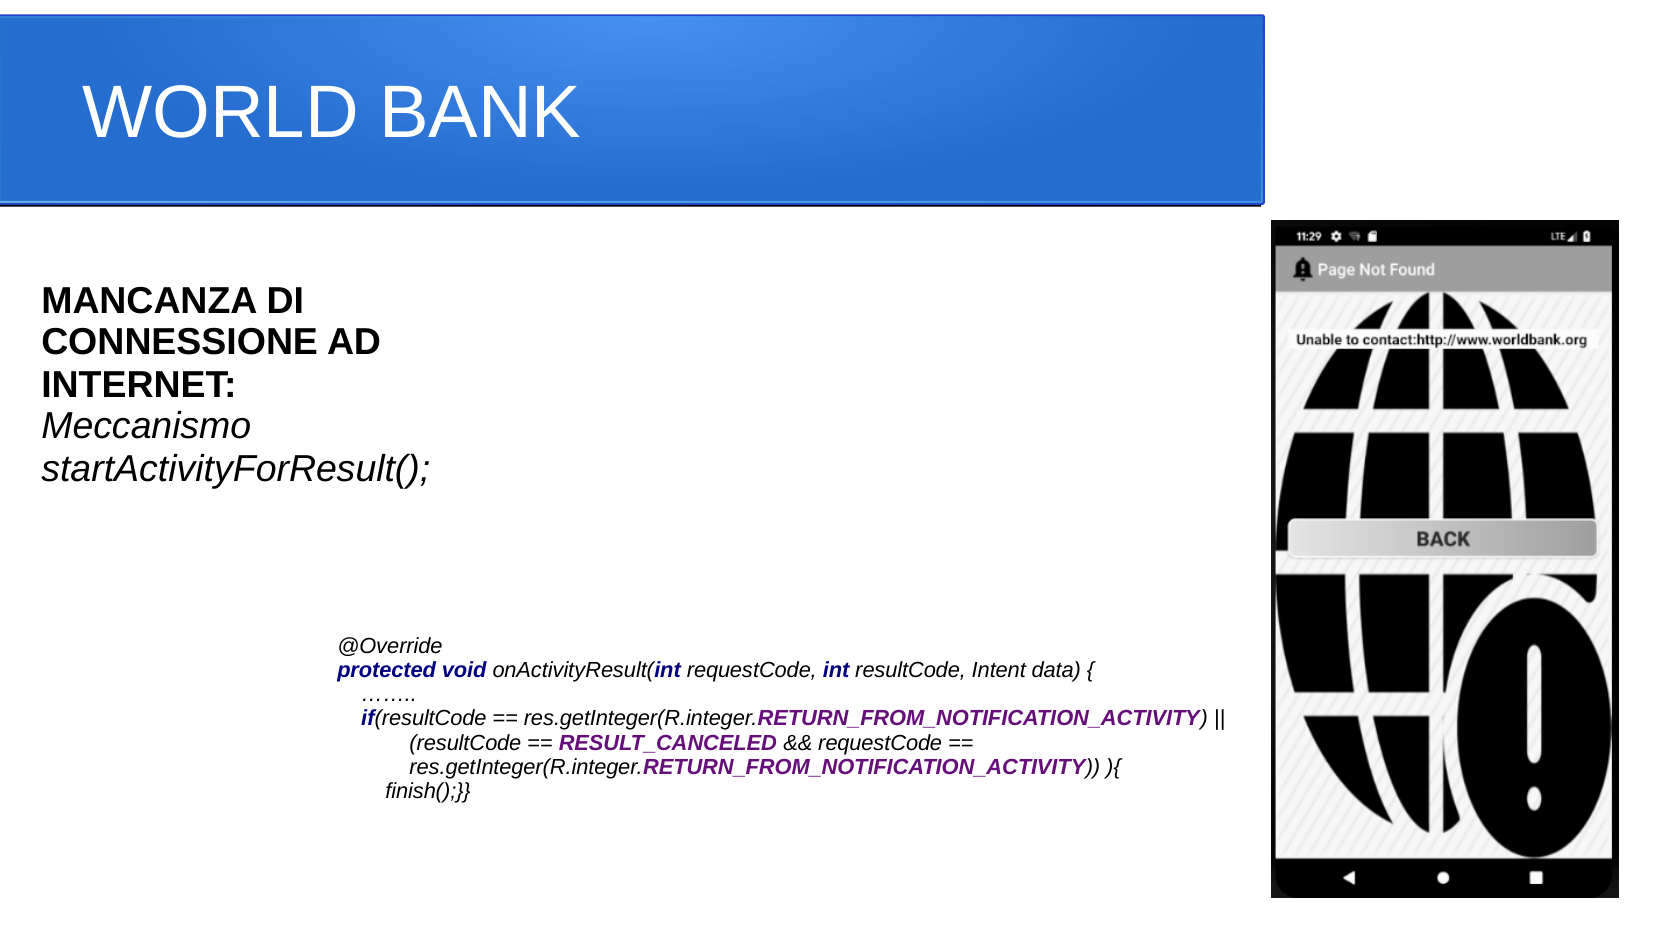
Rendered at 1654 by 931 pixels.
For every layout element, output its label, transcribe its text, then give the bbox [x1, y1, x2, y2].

picture [1271, 220, 1619, 898]
title WORLD BANK [82, 35, 1235, 189]
text_box @Override protected void onActivityResult(int requestCode, int resultCode, Intent data) { …….. if(resultCode == res.getInteger(R.integer.RETURN_FROM_NOTIFICATION_ACTIVITY) || (resultCode == RESULT_CANCELED && requestCode == res.getInteger(R.integer.RETURN_FROM_NOTIFICATION_ACTIVITY)) ){ finish();}} [322, 625, 1241, 811]
text_box MANCANZA DI CONNESSIONE AD INTERNET: Meccanismo startActivityForResult(); [26, 271, 579, 539]
